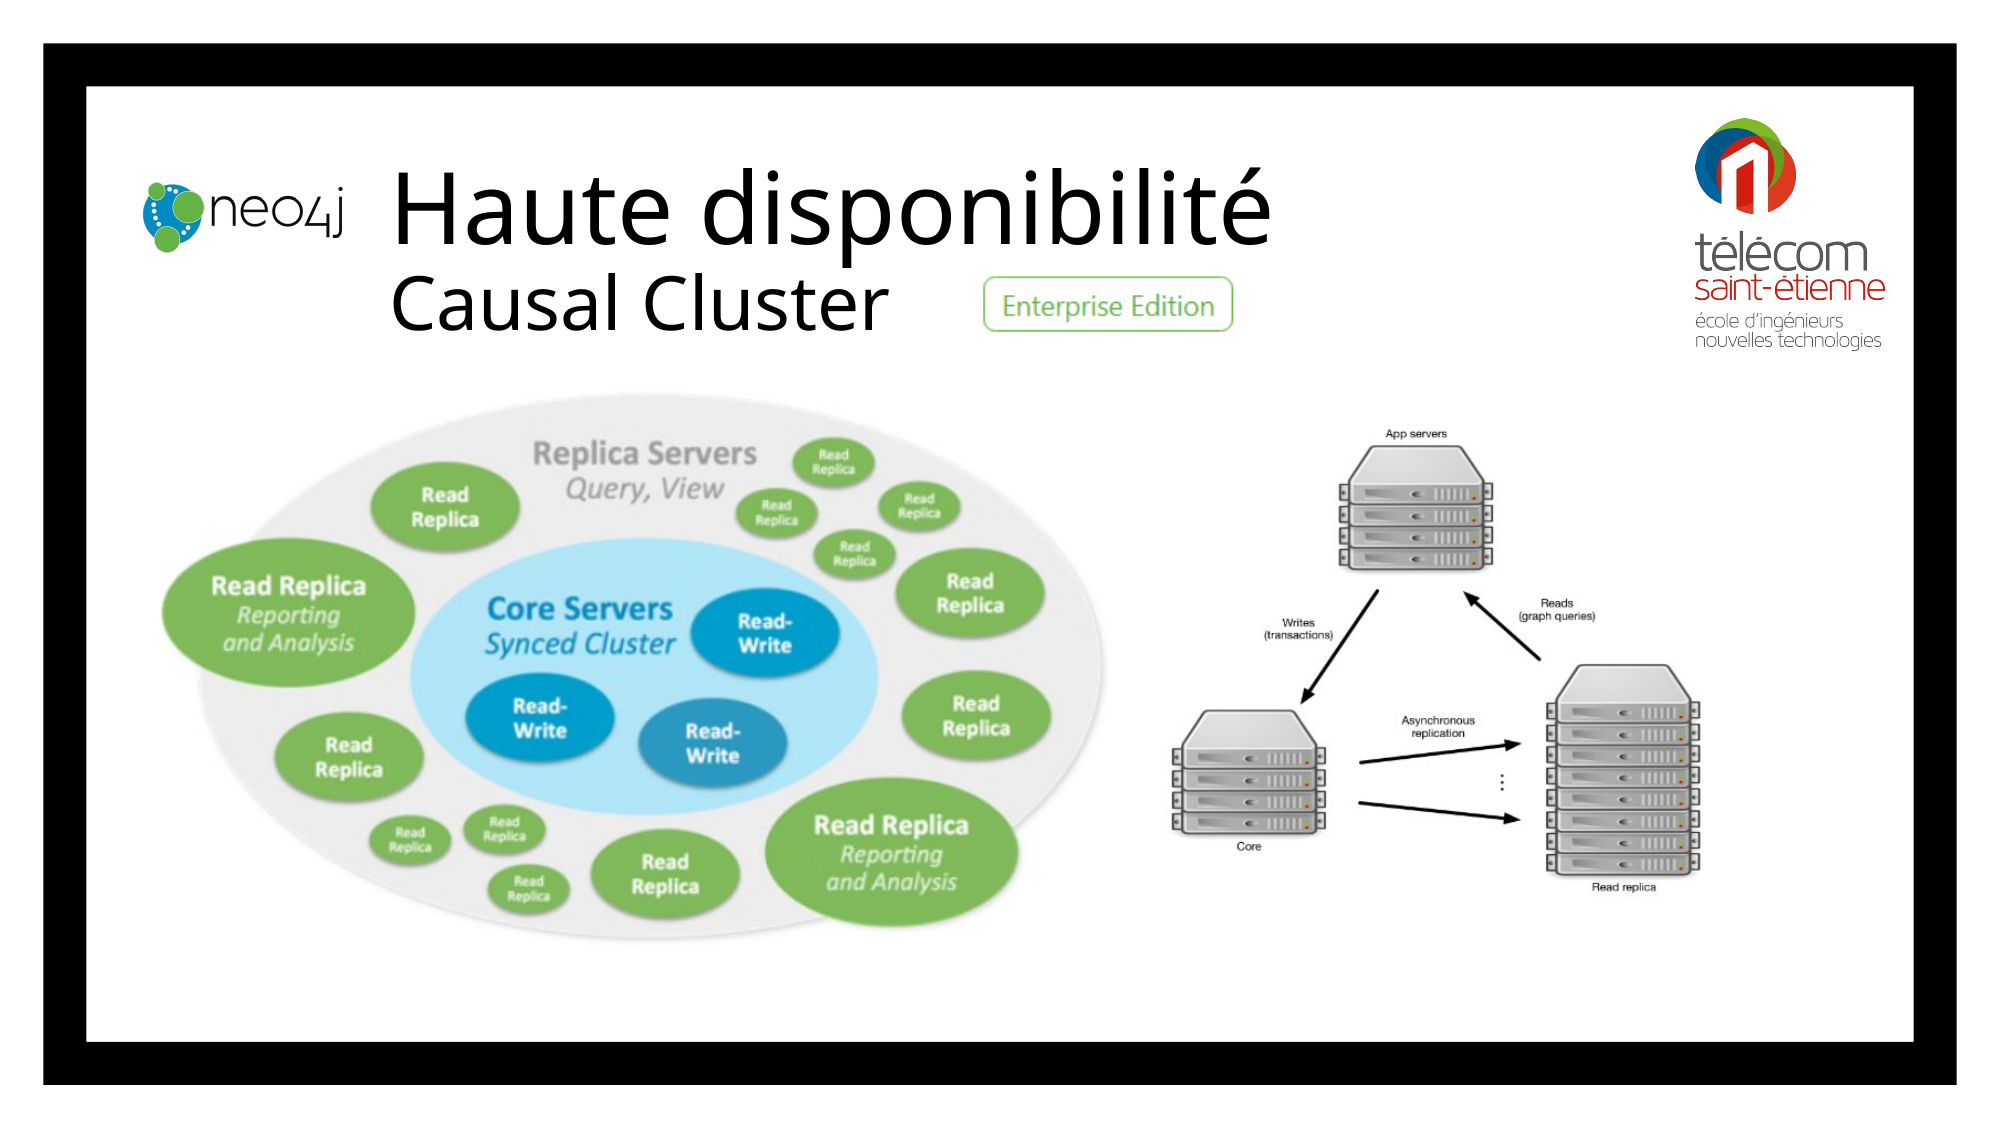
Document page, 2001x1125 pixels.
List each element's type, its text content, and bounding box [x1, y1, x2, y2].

picture [160, 380, 1133, 959]
picture [1715, 134, 1730, 138]
picture [134, 160, 351, 274]
picture [1695, 118, 1885, 351]
picture [971, 264, 1246, 343]
title Haute disponibilité Causal Cluster [369, 138, 1849, 304]
picture [1138, 412, 1775, 926]
